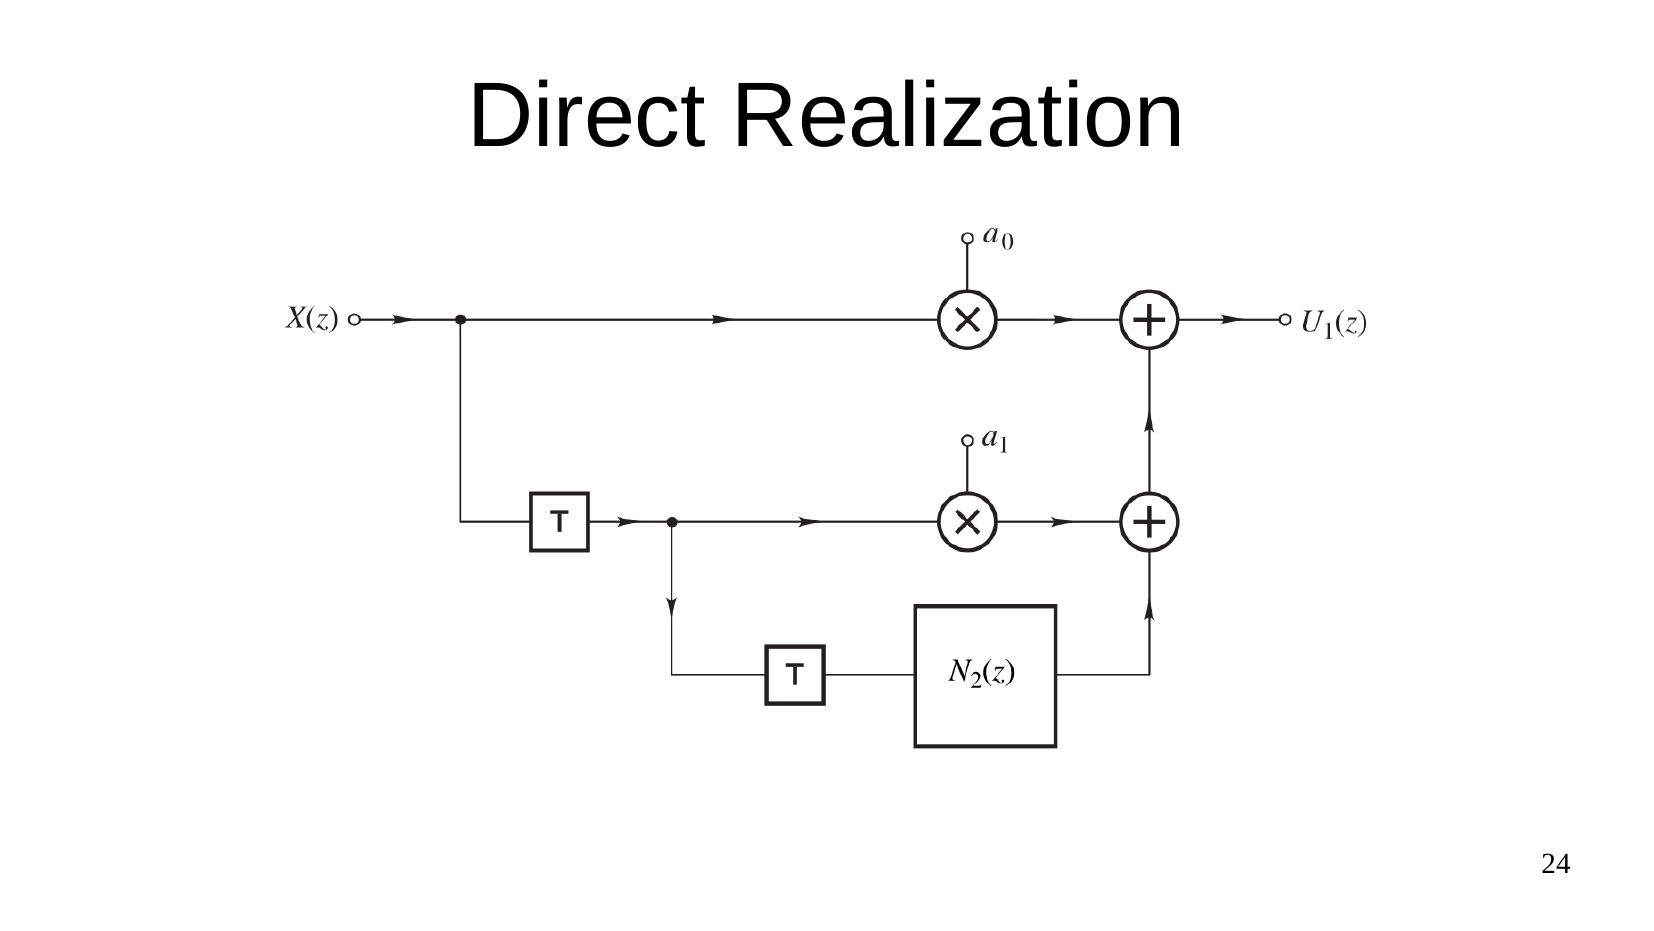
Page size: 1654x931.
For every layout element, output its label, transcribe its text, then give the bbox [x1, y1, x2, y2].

title Direct Realization [82, 37, 1571, 193]
picture [280, 217, 1373, 758]
